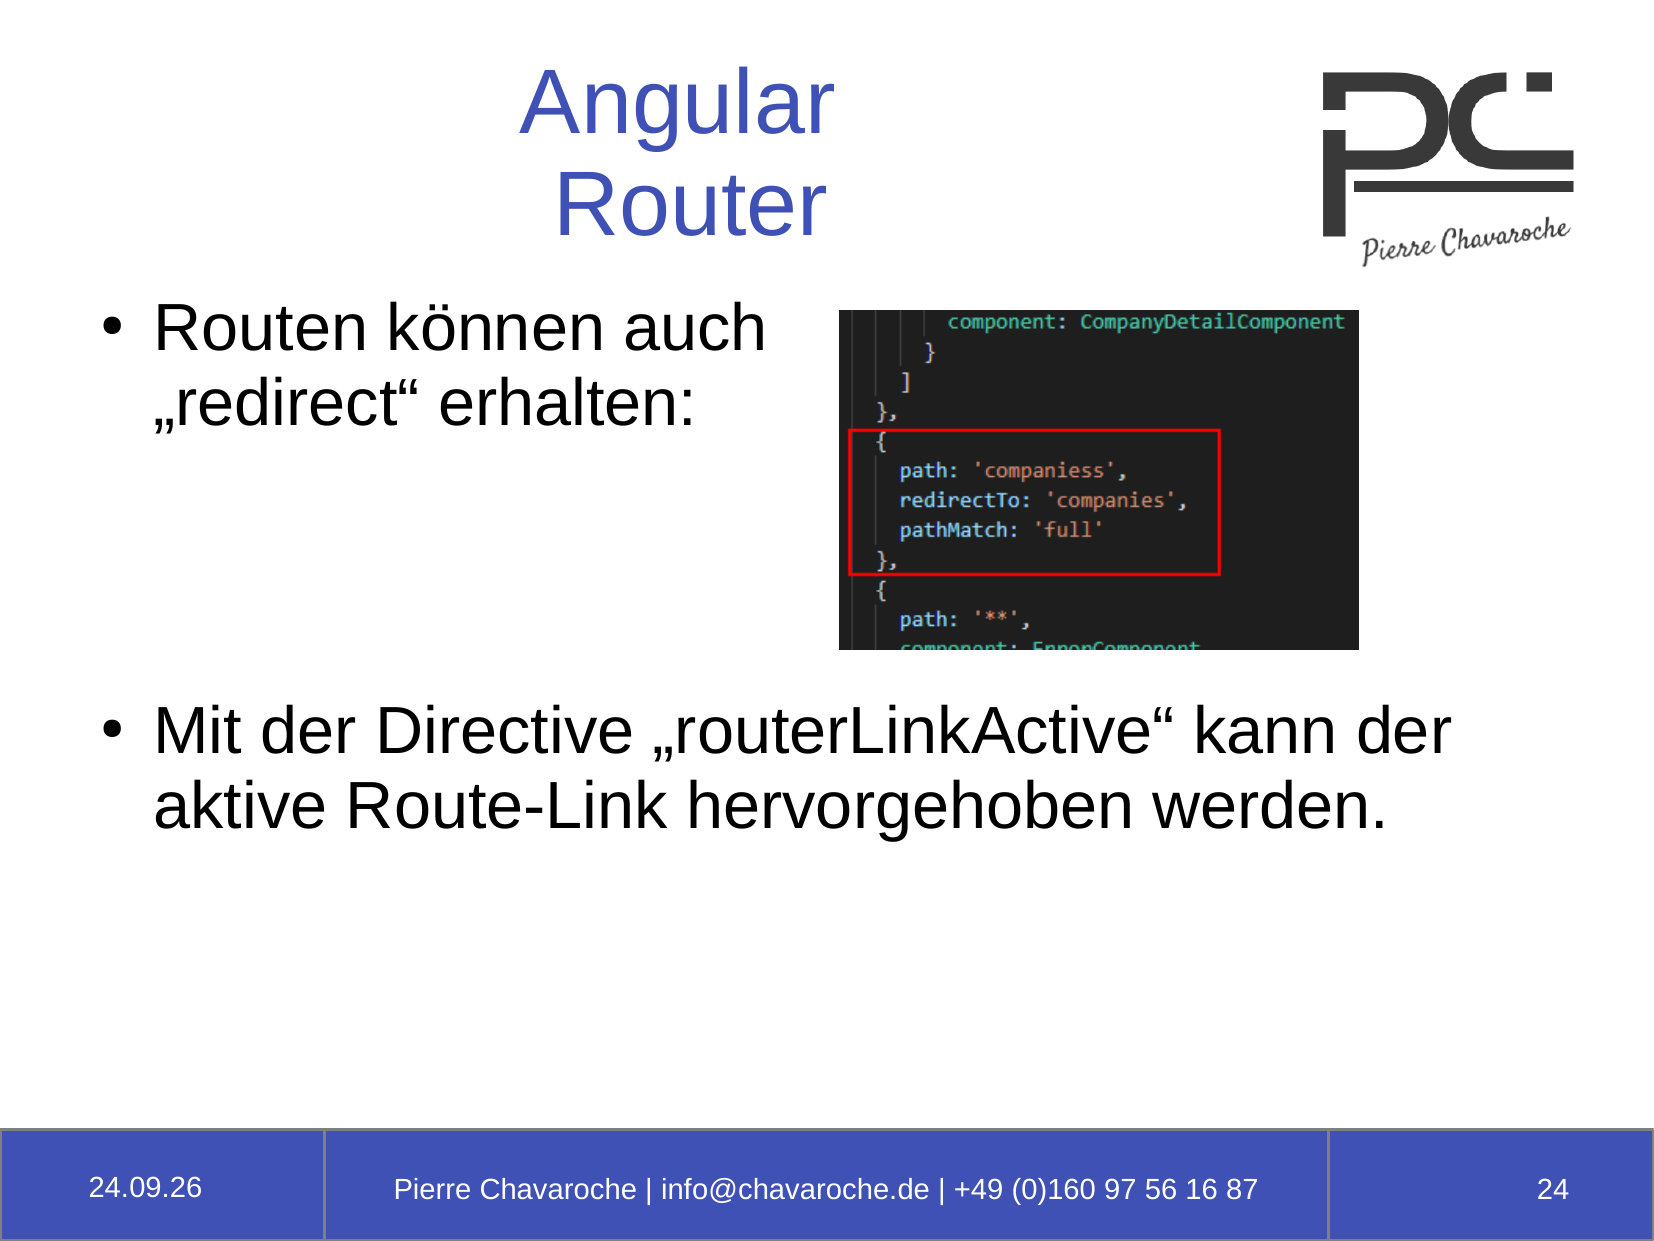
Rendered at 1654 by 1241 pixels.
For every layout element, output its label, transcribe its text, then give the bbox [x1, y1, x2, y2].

list Routen können auch „redirect“ erhalten: Mit der Directive „routerLinkActive“ kann der aktive Route-Link hervorgehoben werden. [82, 290, 1571, 1109]
title Angular Router [82, 49, 1300, 257]
picture [839, 310, 1359, 650]
picture [1307, 29, 1589, 311]
